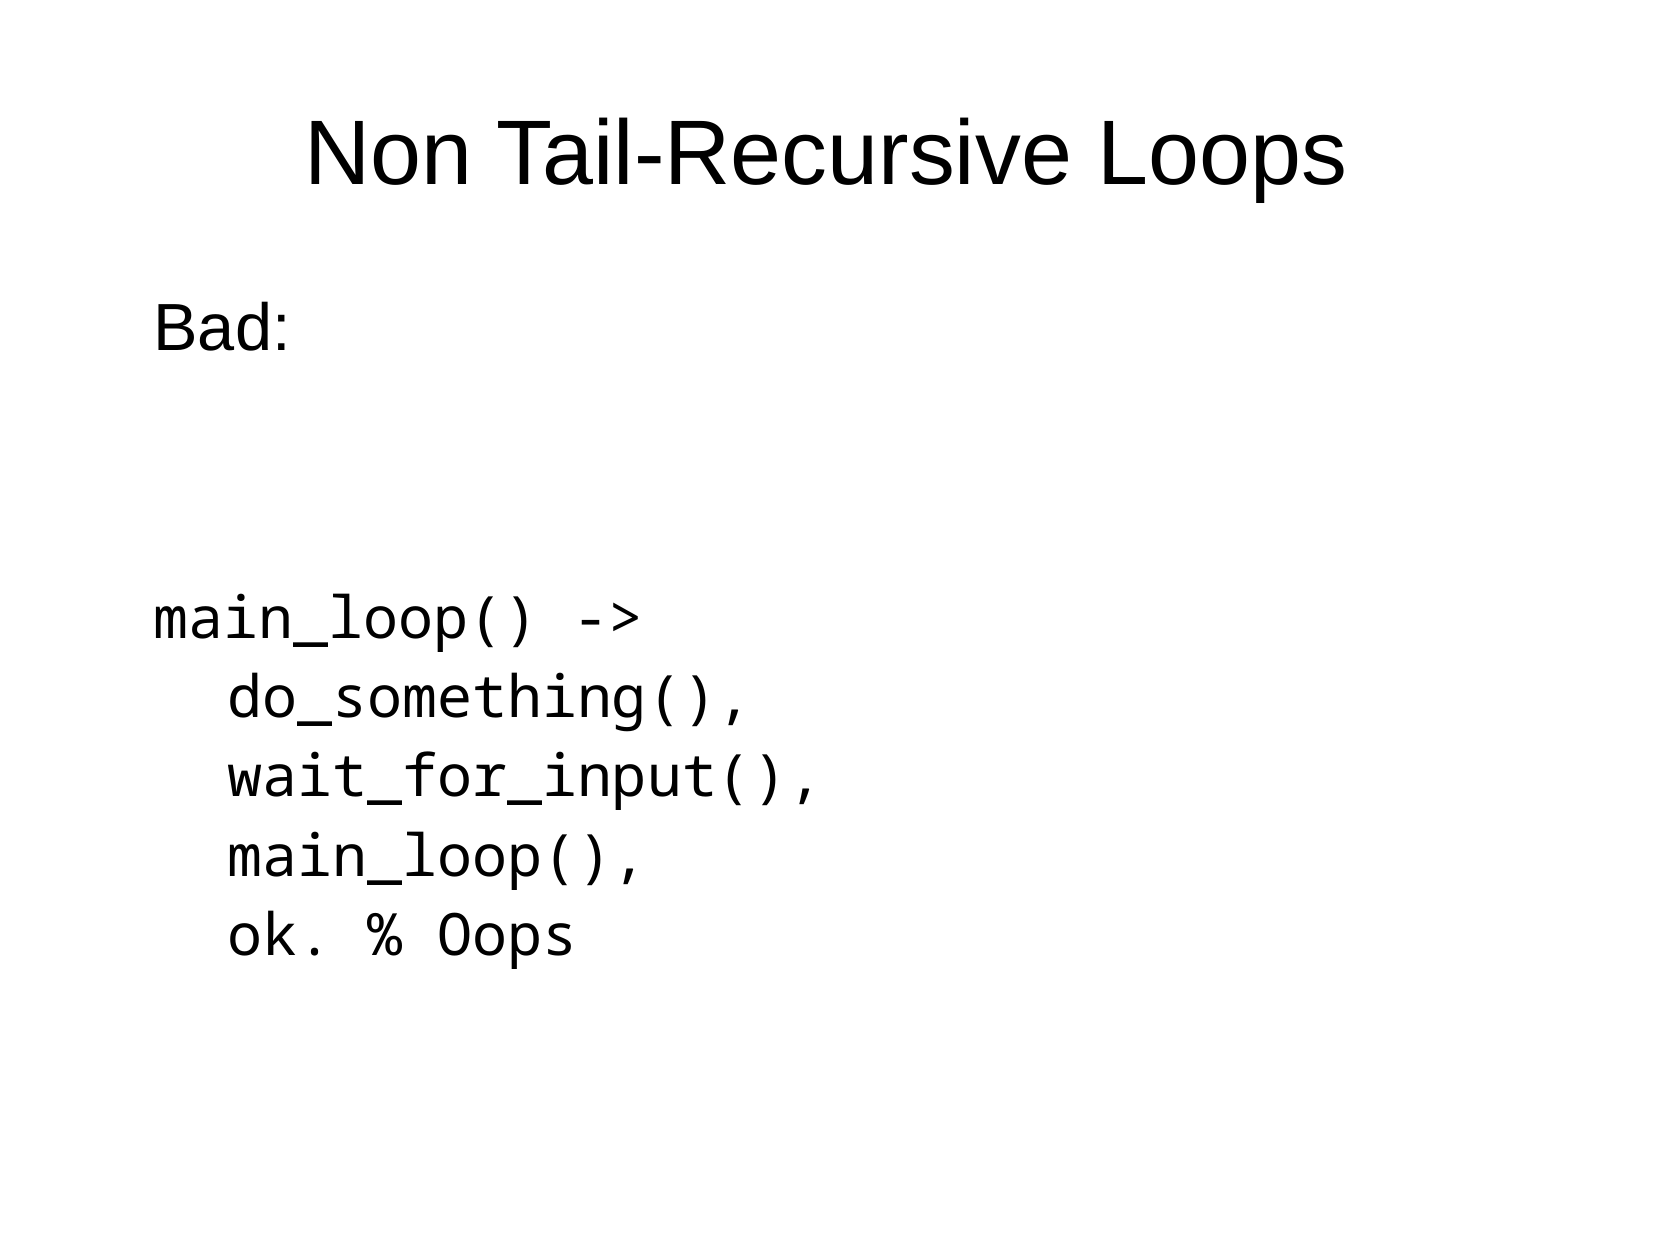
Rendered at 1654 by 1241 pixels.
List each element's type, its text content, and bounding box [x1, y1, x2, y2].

list Bad: main_loop() -> do_something(), wait_for_input(), main_loop(), ok. % Oops [82, 290, 1571, 1109]
title Non Tail-Recursive Loops [82, 49, 1571, 257]
